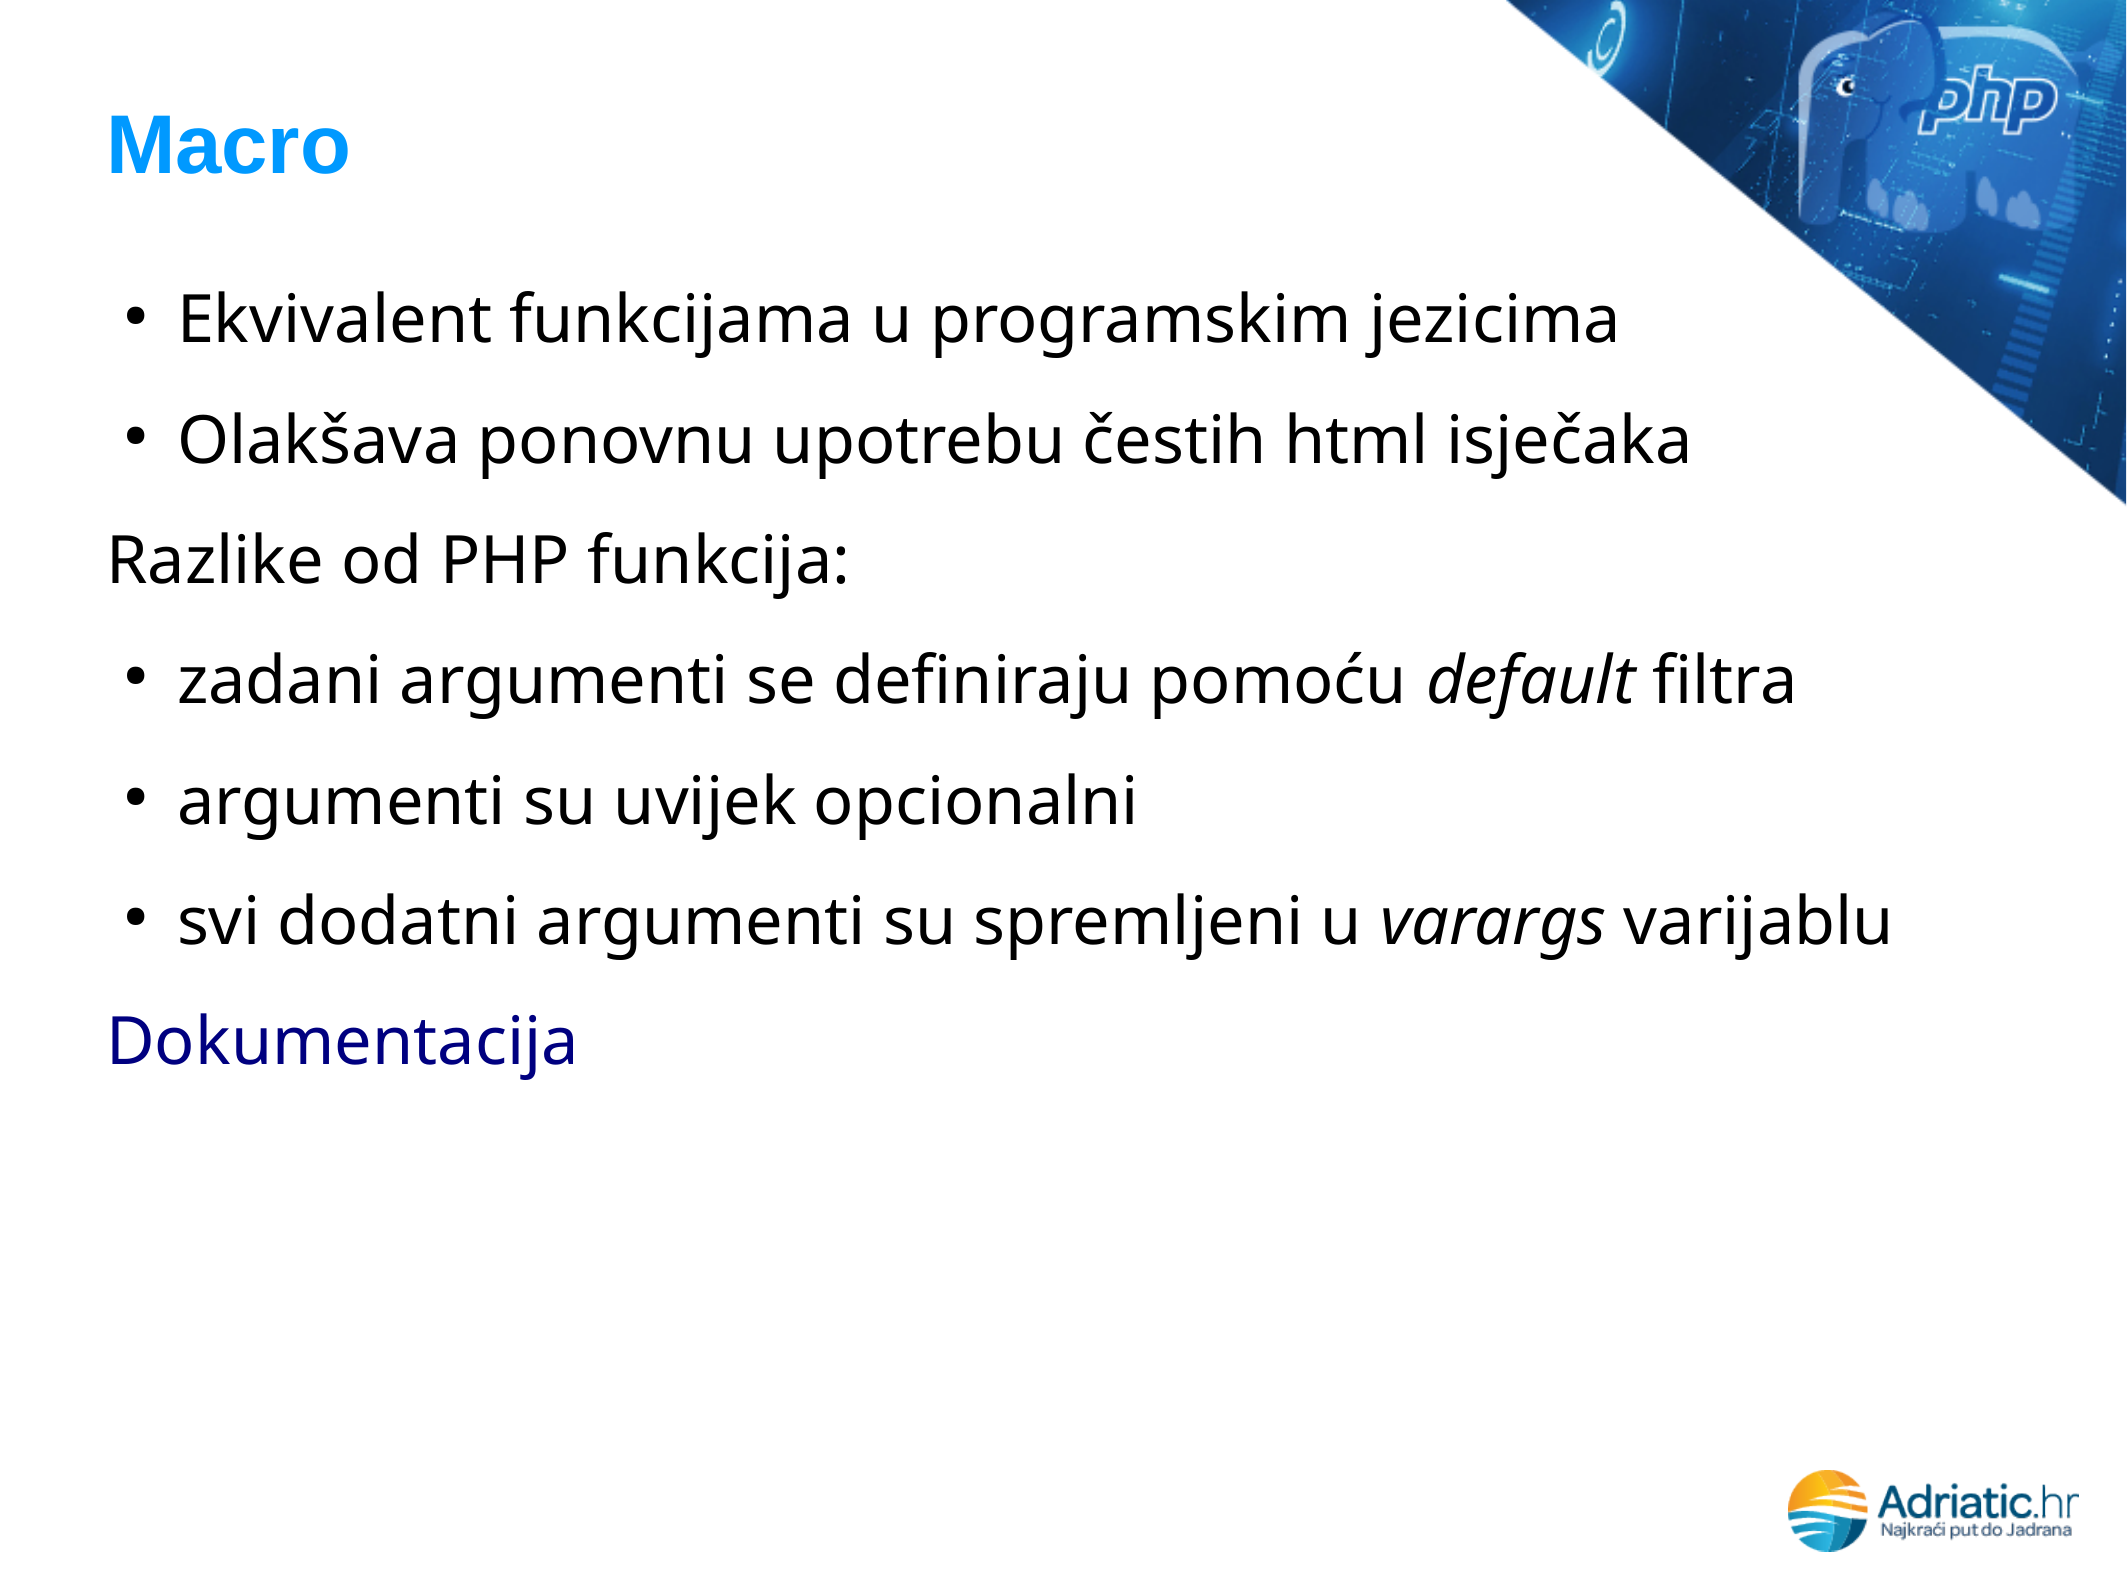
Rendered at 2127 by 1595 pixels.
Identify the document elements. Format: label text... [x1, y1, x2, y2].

picture [1505, 0, 2127, 625]
title Macro [106, 70, 1630, 219]
picture [1788, 1470, 2079, 1552]
list Ekvivalent funkcijama u programskim jezicima Olakšava ponovnu upotrebu čestih html isječaka Razlike od PHP funkcija: zadani argumenti se definiraju pomoću default filtra argumenti su uvijek opcionalni svi dodatni argumenti su spremljeni u varargs varijablu Dokumentacija [106, 271, 2020, 1453]
